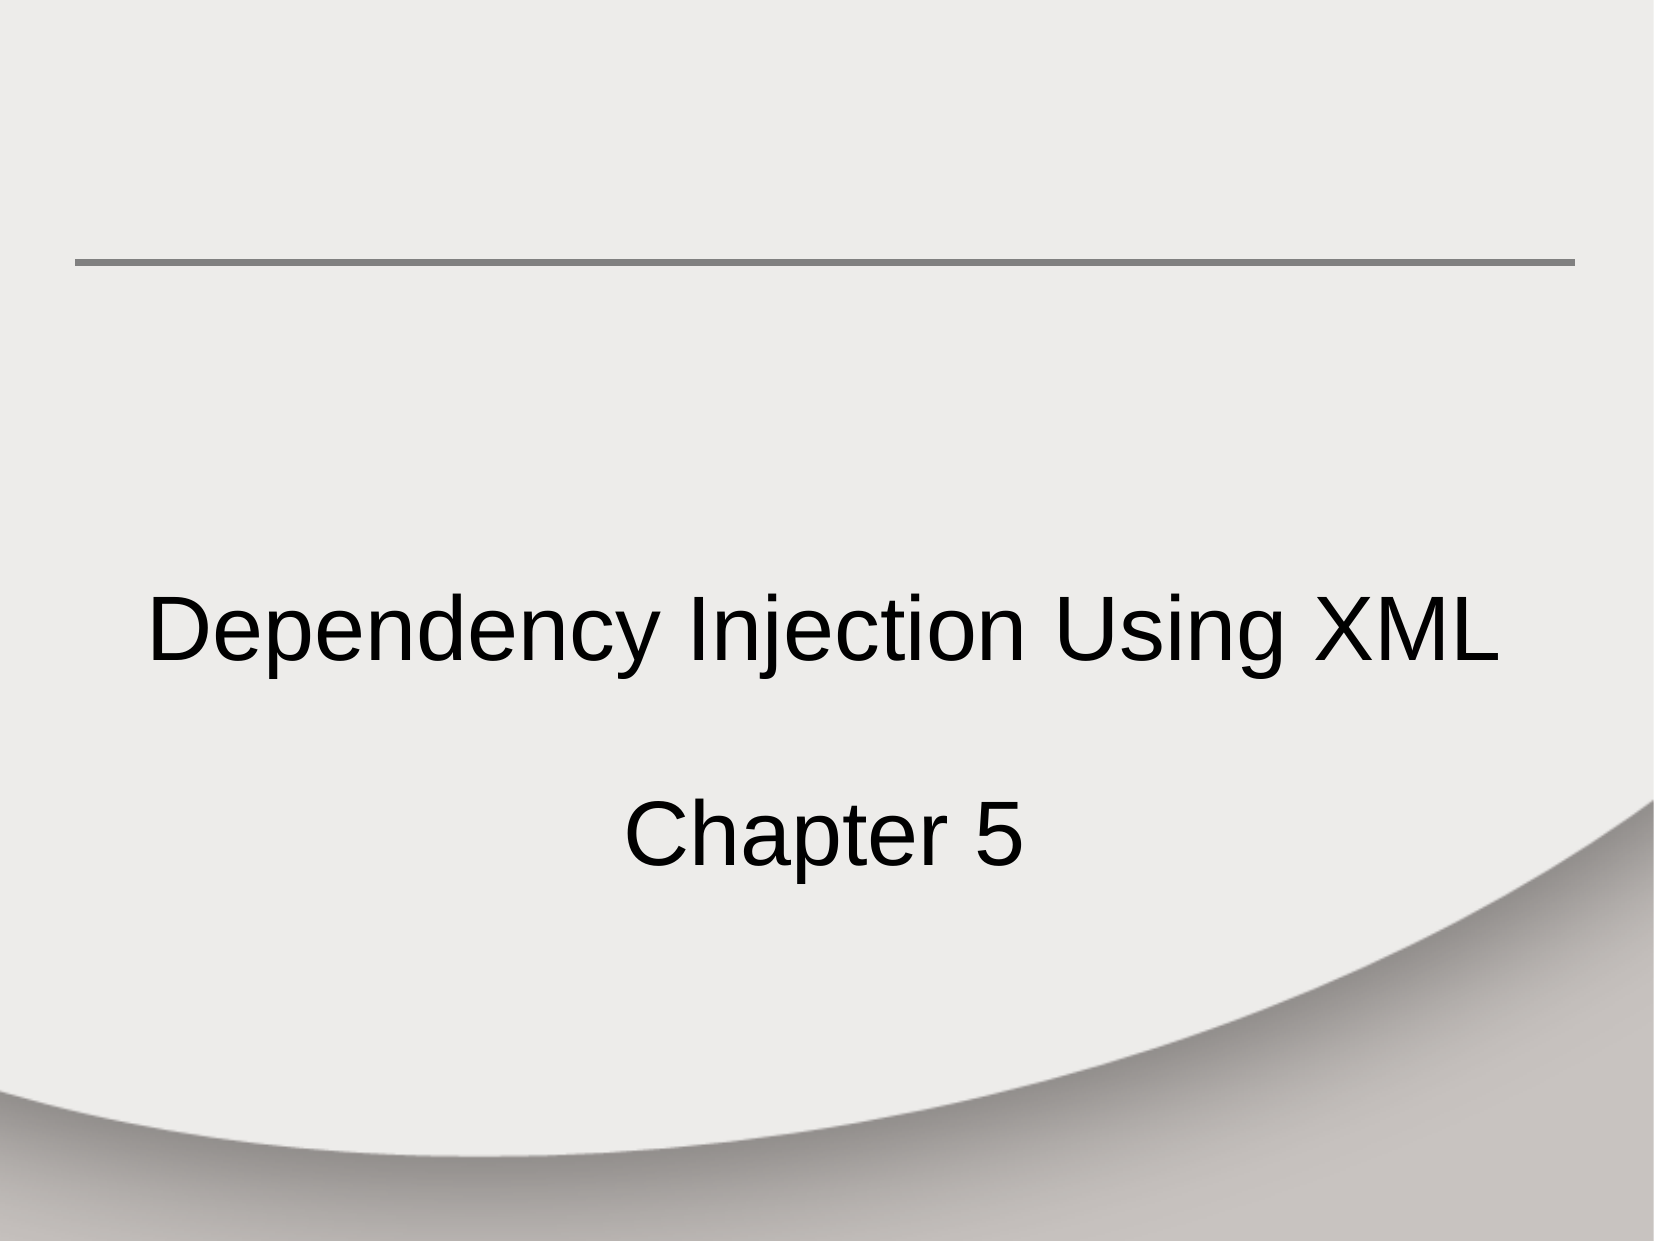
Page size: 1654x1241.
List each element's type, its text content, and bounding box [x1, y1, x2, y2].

text_box Dependency Injection Using XML Chapter 5 [75, 300, 1576, 1163]
picture [0, 0, 1654, 1241]
